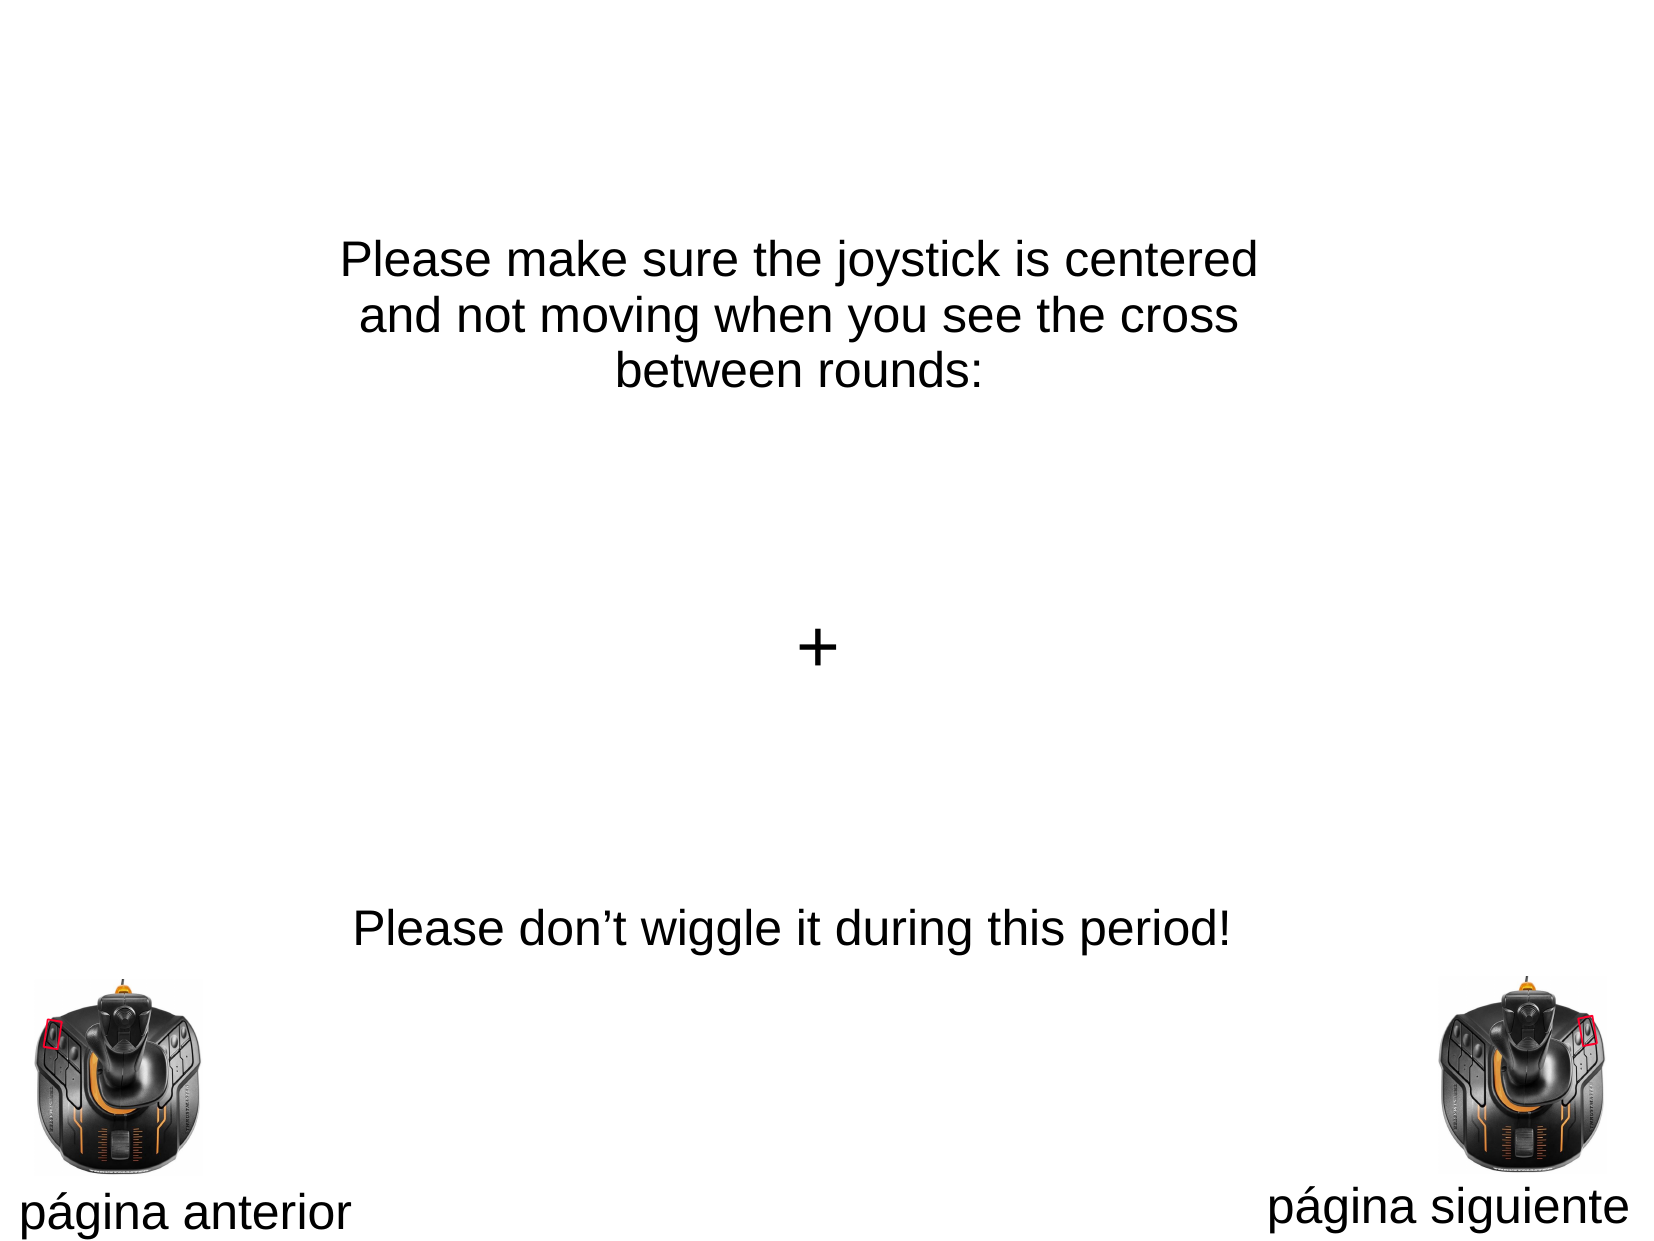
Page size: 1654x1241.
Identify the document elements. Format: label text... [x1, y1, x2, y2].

picture [34, 979, 203, 1177]
text_box página siguiente [1252, 1171, 1646, 1241]
text_box página anterior [4, 1177, 368, 1241]
text_box + [486, 596, 1158, 780]
text_box Please make sure the joystick is centered and not moving when you see the cross between rounds: Please don’t wiggle it during this period! [324, 112, 1317, 1241]
picture [1438, 976, 1607, 1171]
